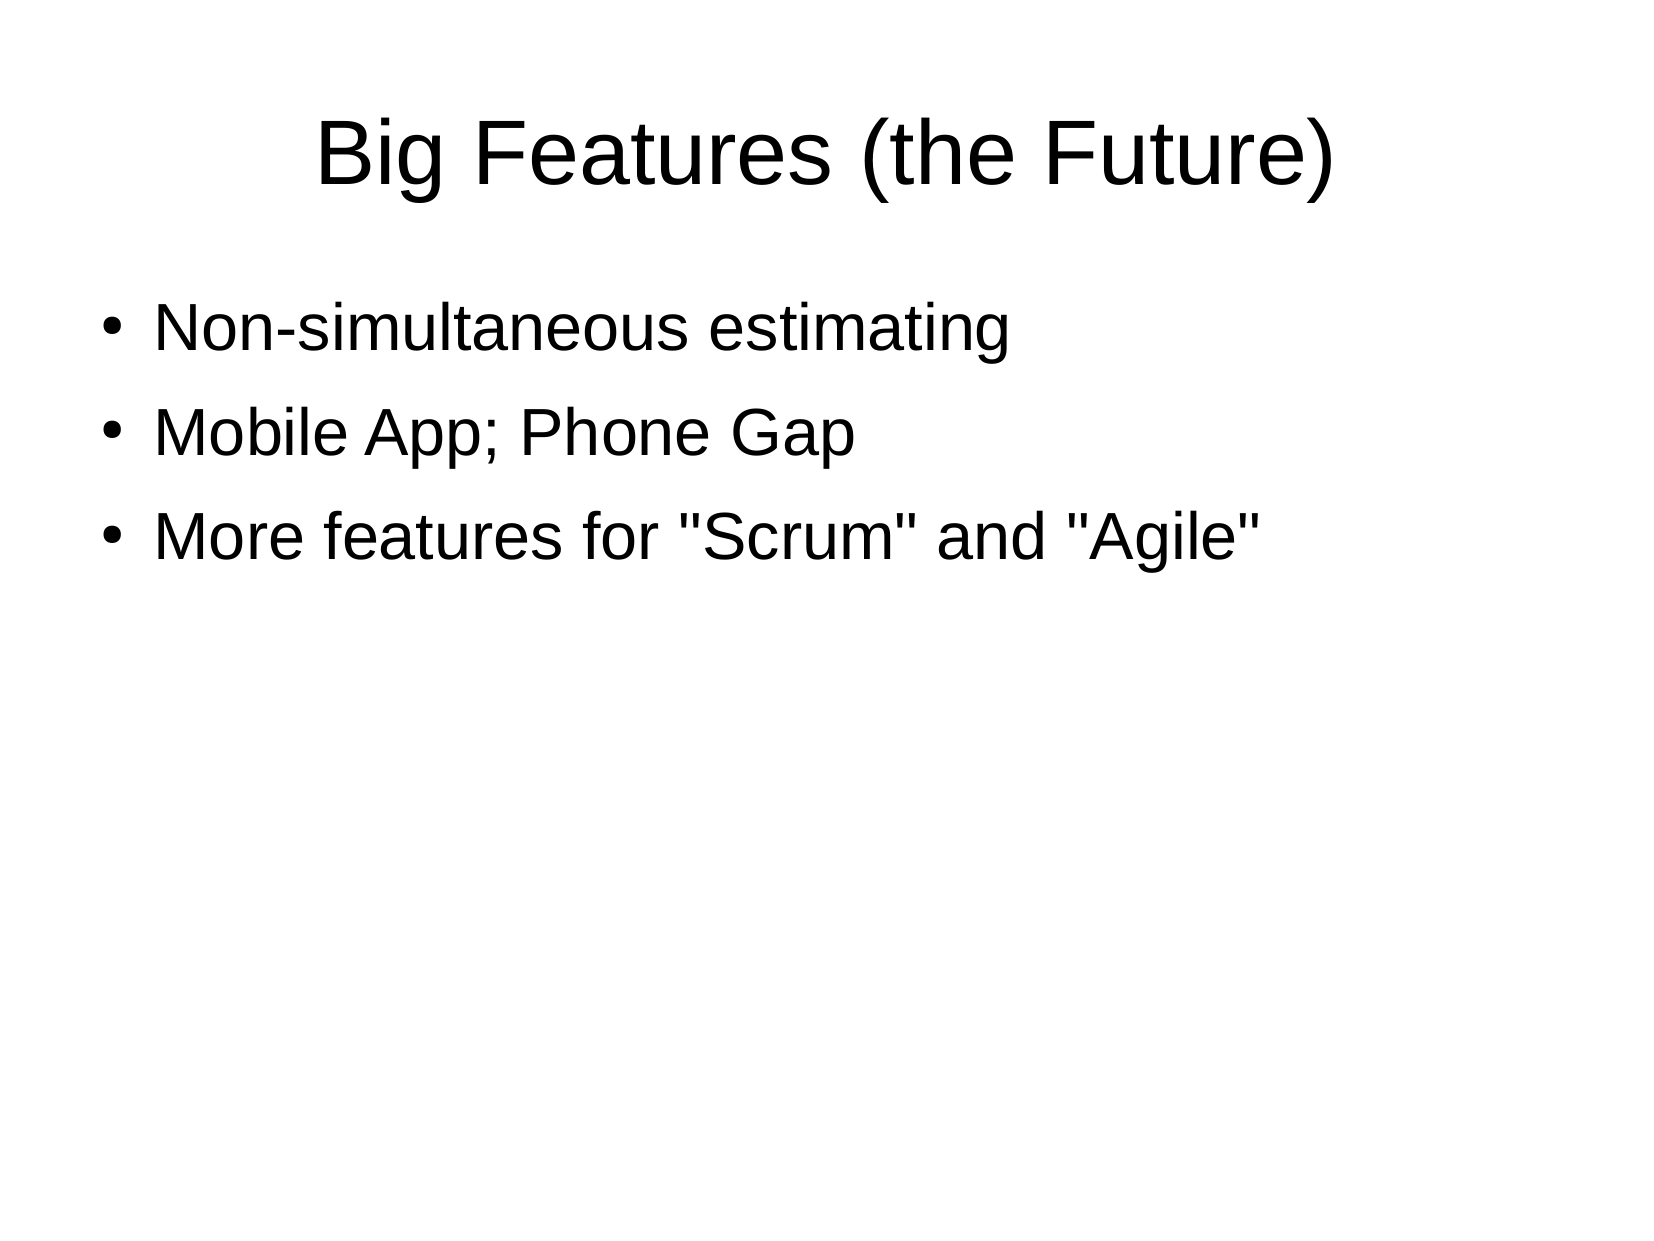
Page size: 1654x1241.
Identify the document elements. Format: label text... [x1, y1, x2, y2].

title Big Features (the Future) [82, 49, 1571, 257]
list Non-simultaneous estimating Mobile App; Phone Gap More features for "Scrum" and "Agile" [82, 290, 1571, 1010]
